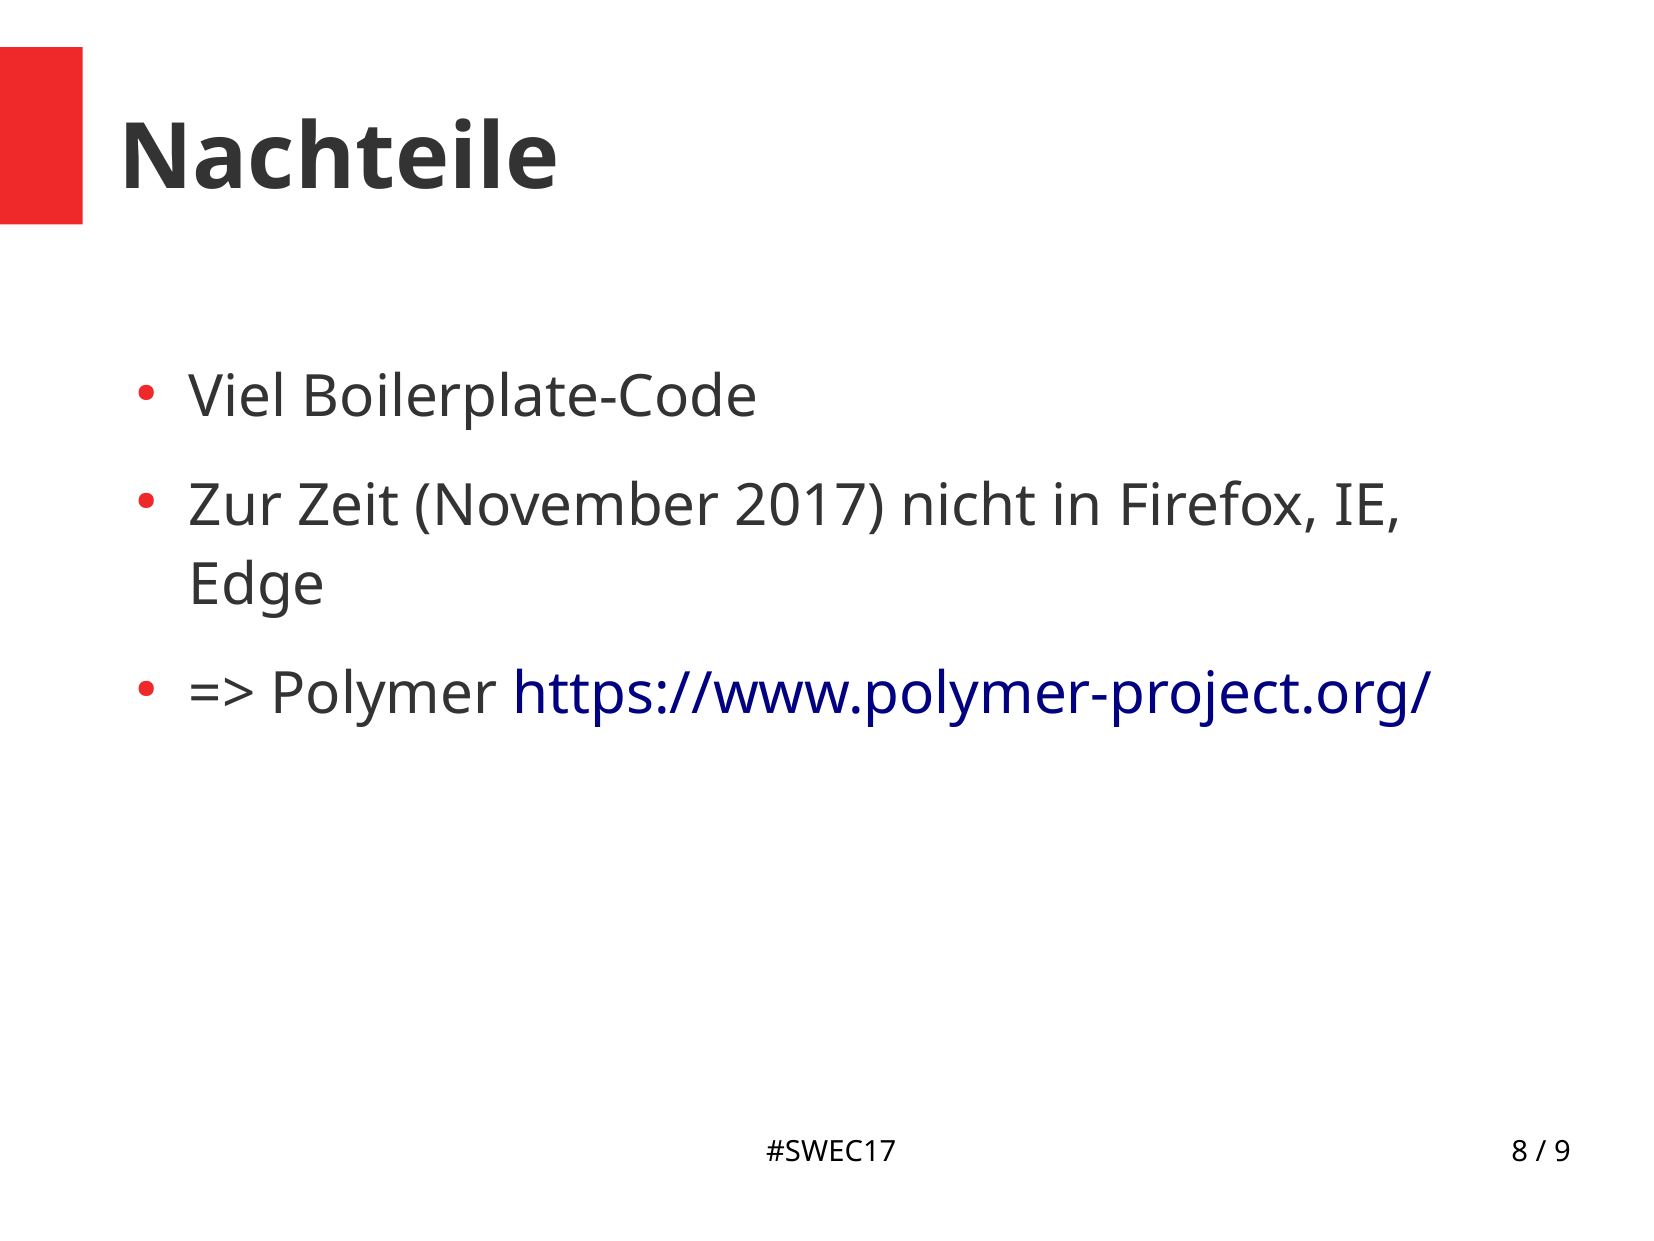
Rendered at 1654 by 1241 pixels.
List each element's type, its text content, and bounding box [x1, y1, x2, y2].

list Viel Boilerplate-Code Zur Zeit (November 2017) nicht in Firefox, IE, Edge => Polymer https://www.polymer-project.org/ [118, 354, 1536, 1074]
title Nachteile [118, 49, 1571, 257]
